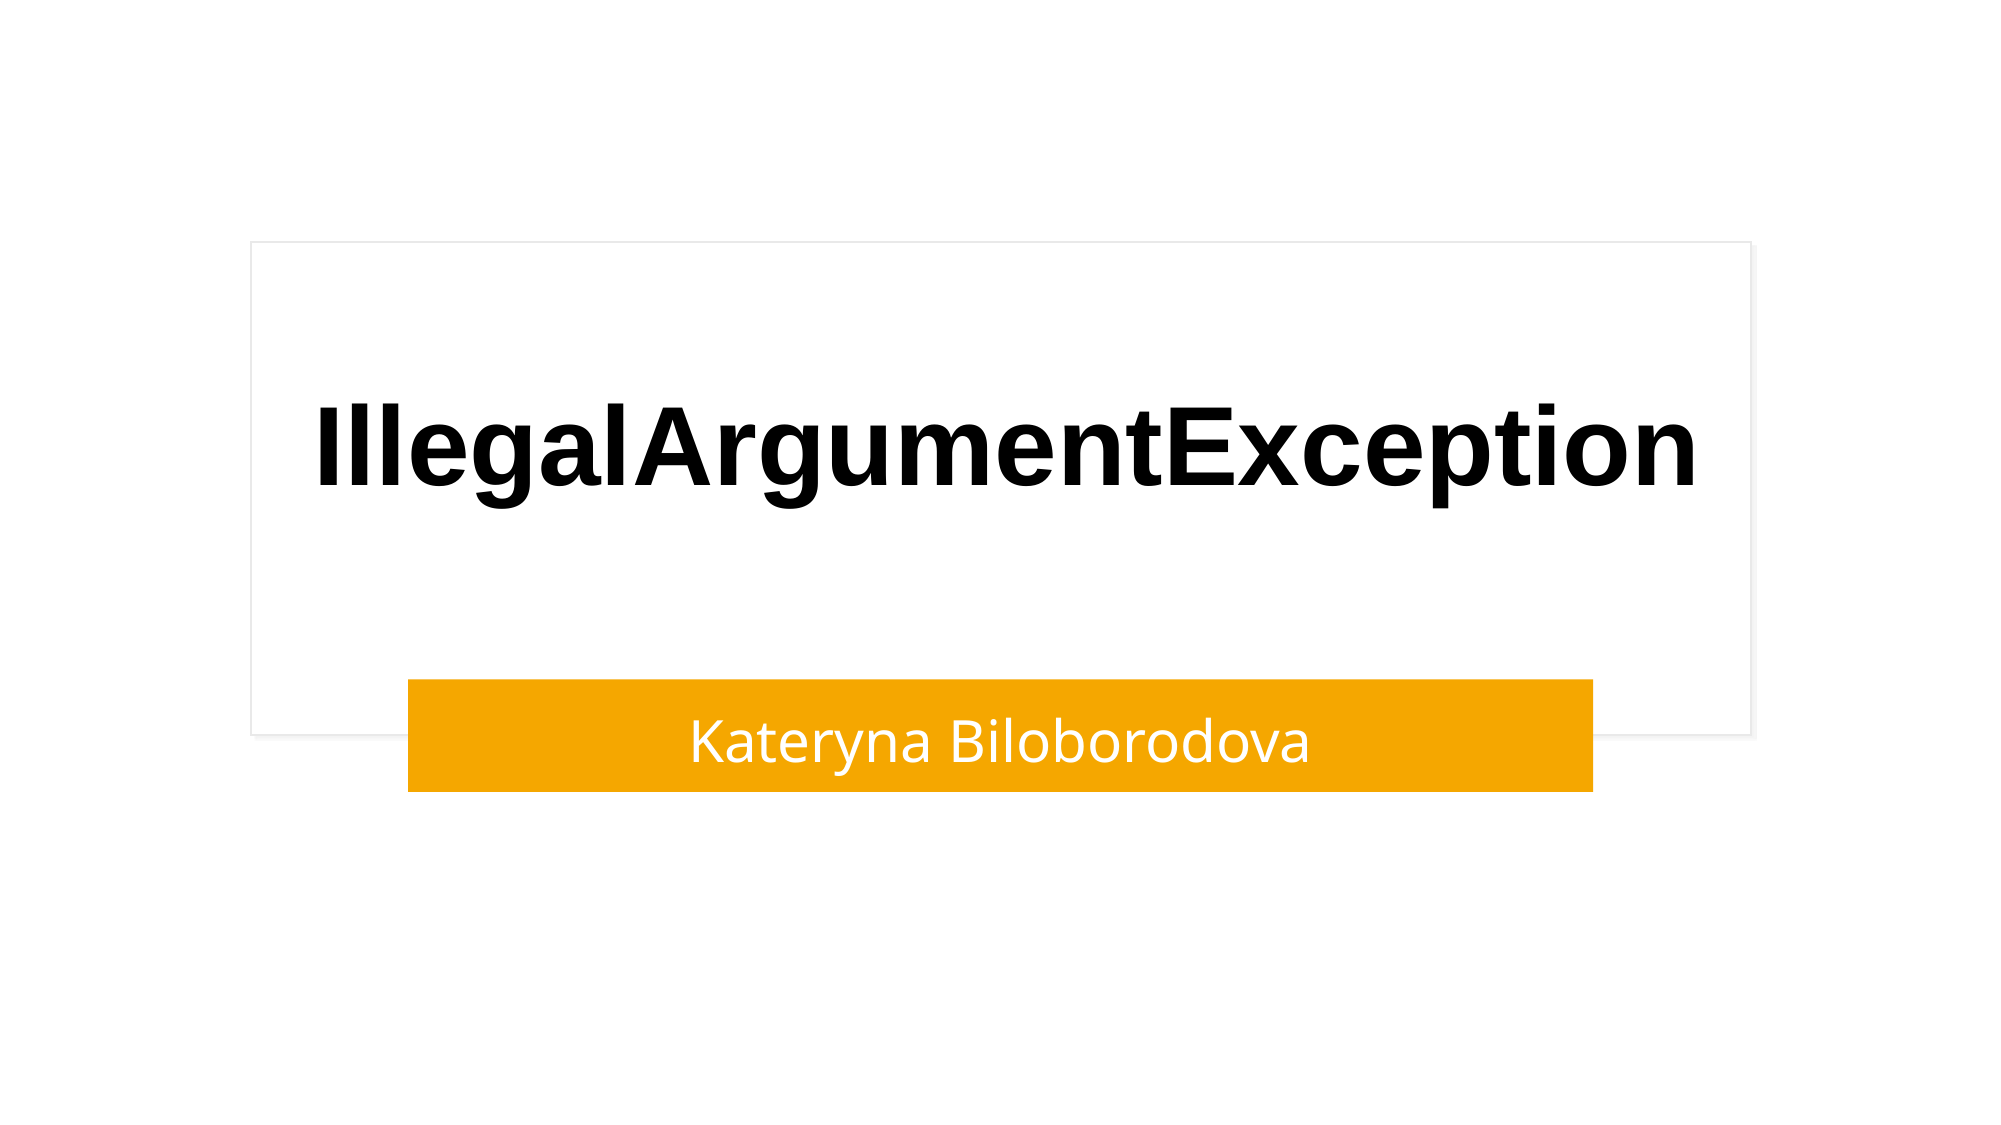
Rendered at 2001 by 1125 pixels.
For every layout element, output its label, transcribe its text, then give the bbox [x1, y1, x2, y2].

title IllegalArgumentException [295, 273, 1720, 631]
subtitle Kateryna Biloborodova [408, 679, 1594, 792]
